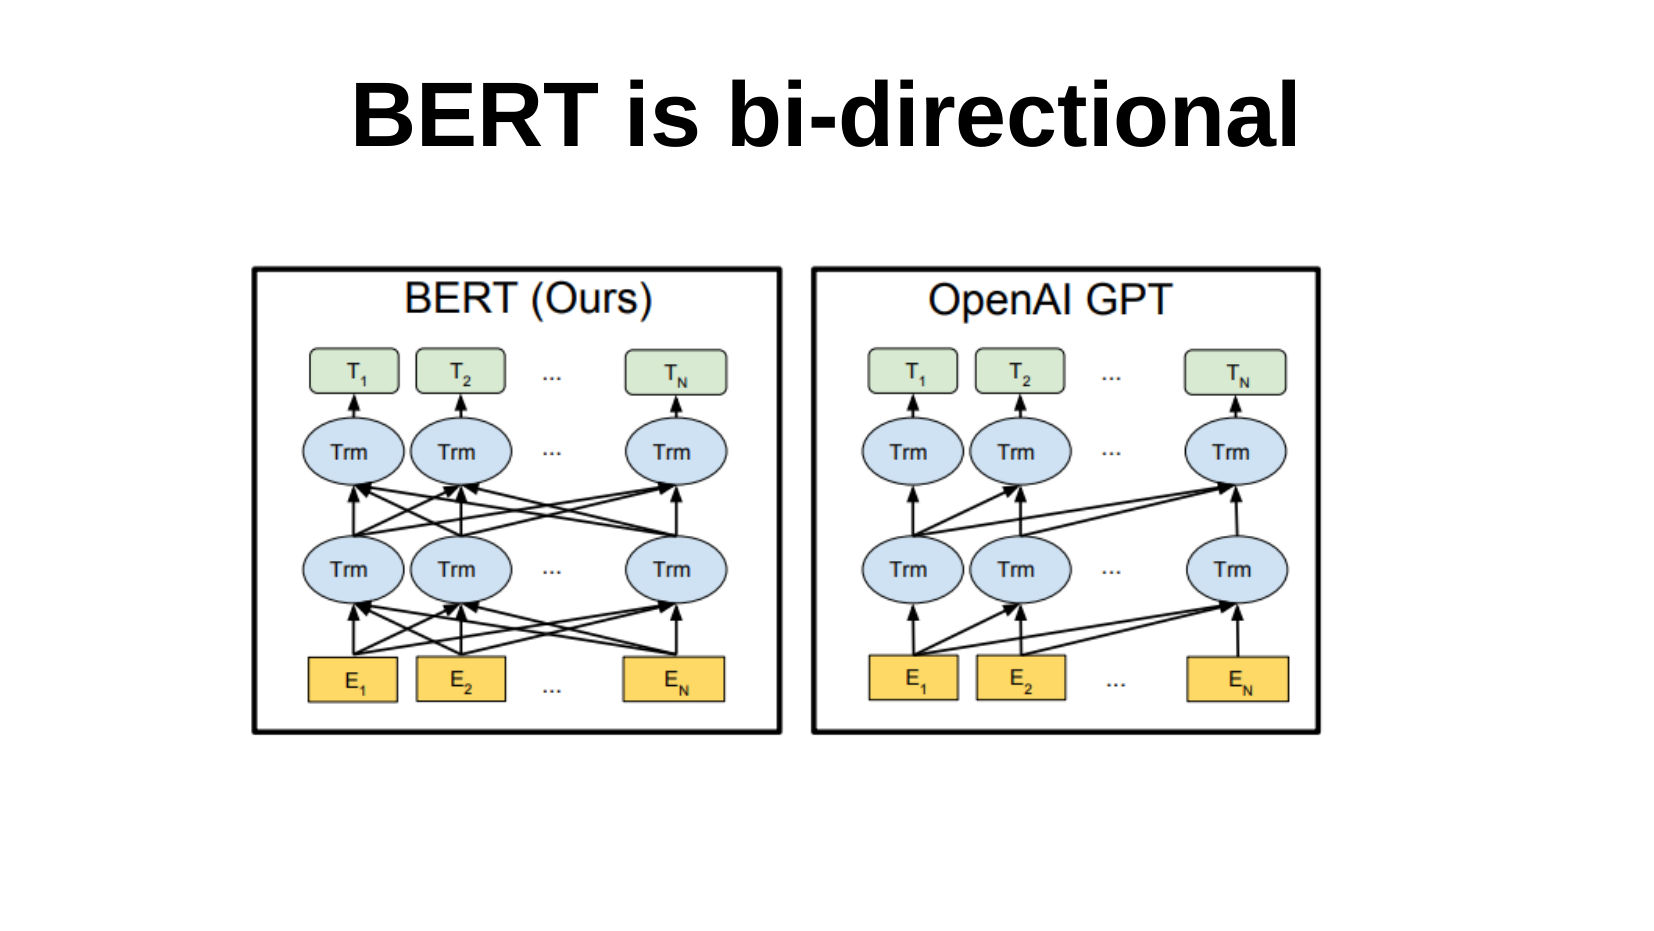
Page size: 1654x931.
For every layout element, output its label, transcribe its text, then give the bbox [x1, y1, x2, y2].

title BERT is bi-directional [82, 37, 1571, 193]
picture [236, 263, 1335, 758]
